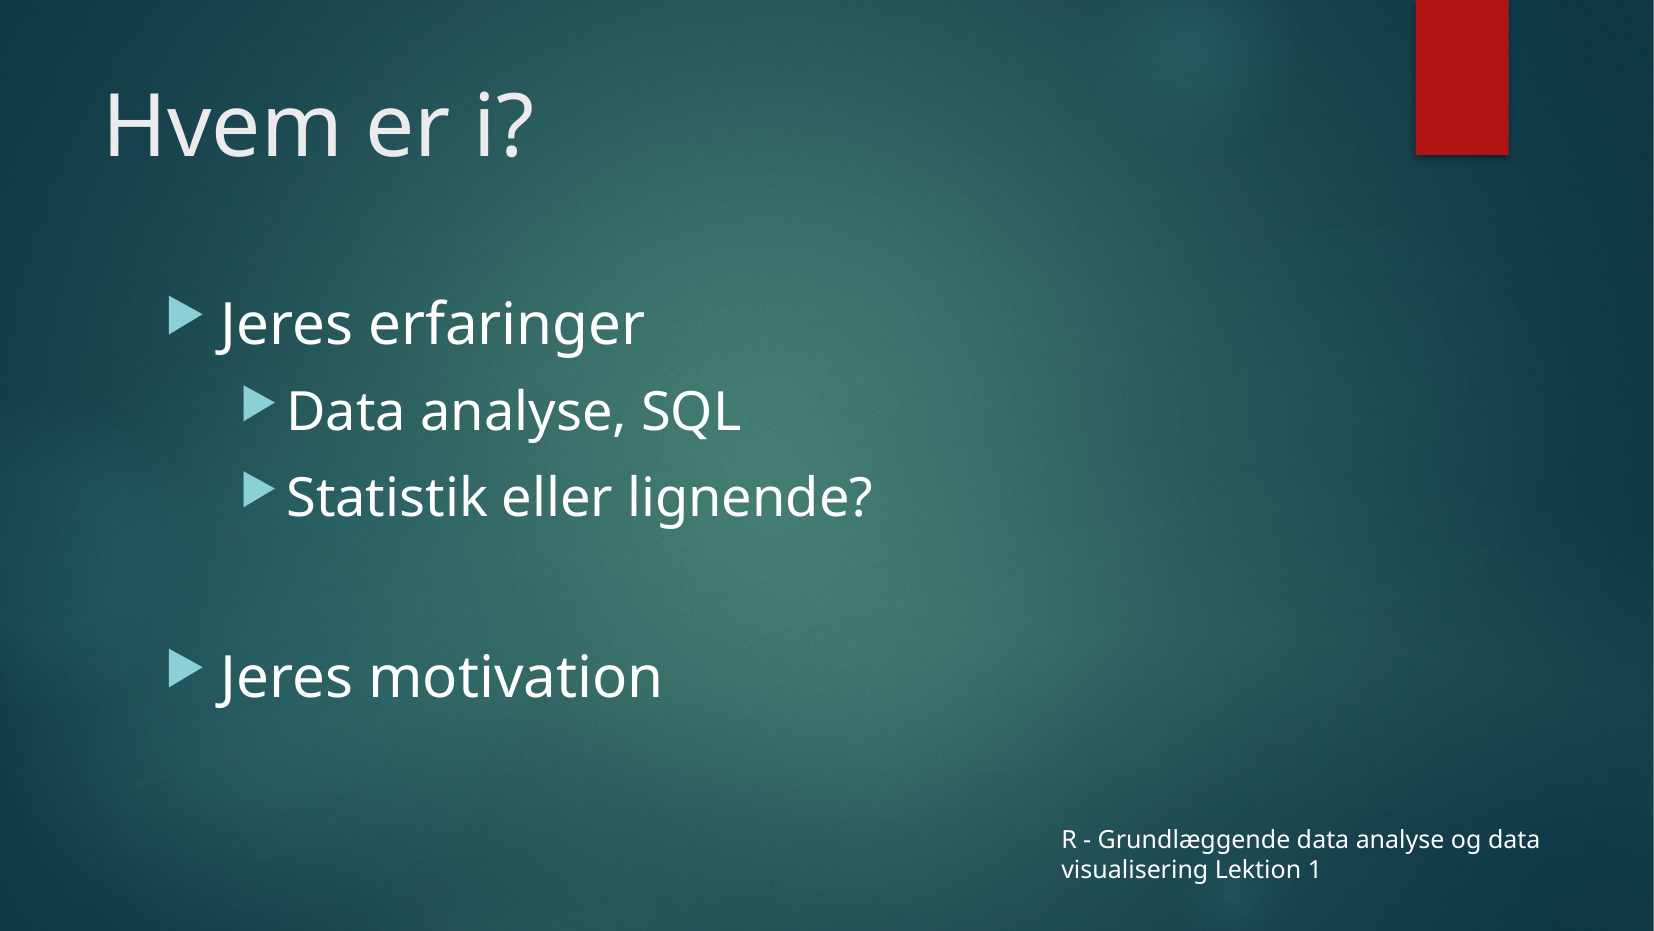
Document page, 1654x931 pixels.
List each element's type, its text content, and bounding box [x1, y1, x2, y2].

picture [0, 0, 1654, 931]
title Hvem er i? [87, 61, 1364, 252]
list Jeres erfaringer Data analyse, SQL Statistik eller lignende? Jeres motivation [149, 278, 1363, 848]
text_box R - Grundlæggende data analyse og data visualisering Lektion 1 [1046, 816, 1632, 891]
